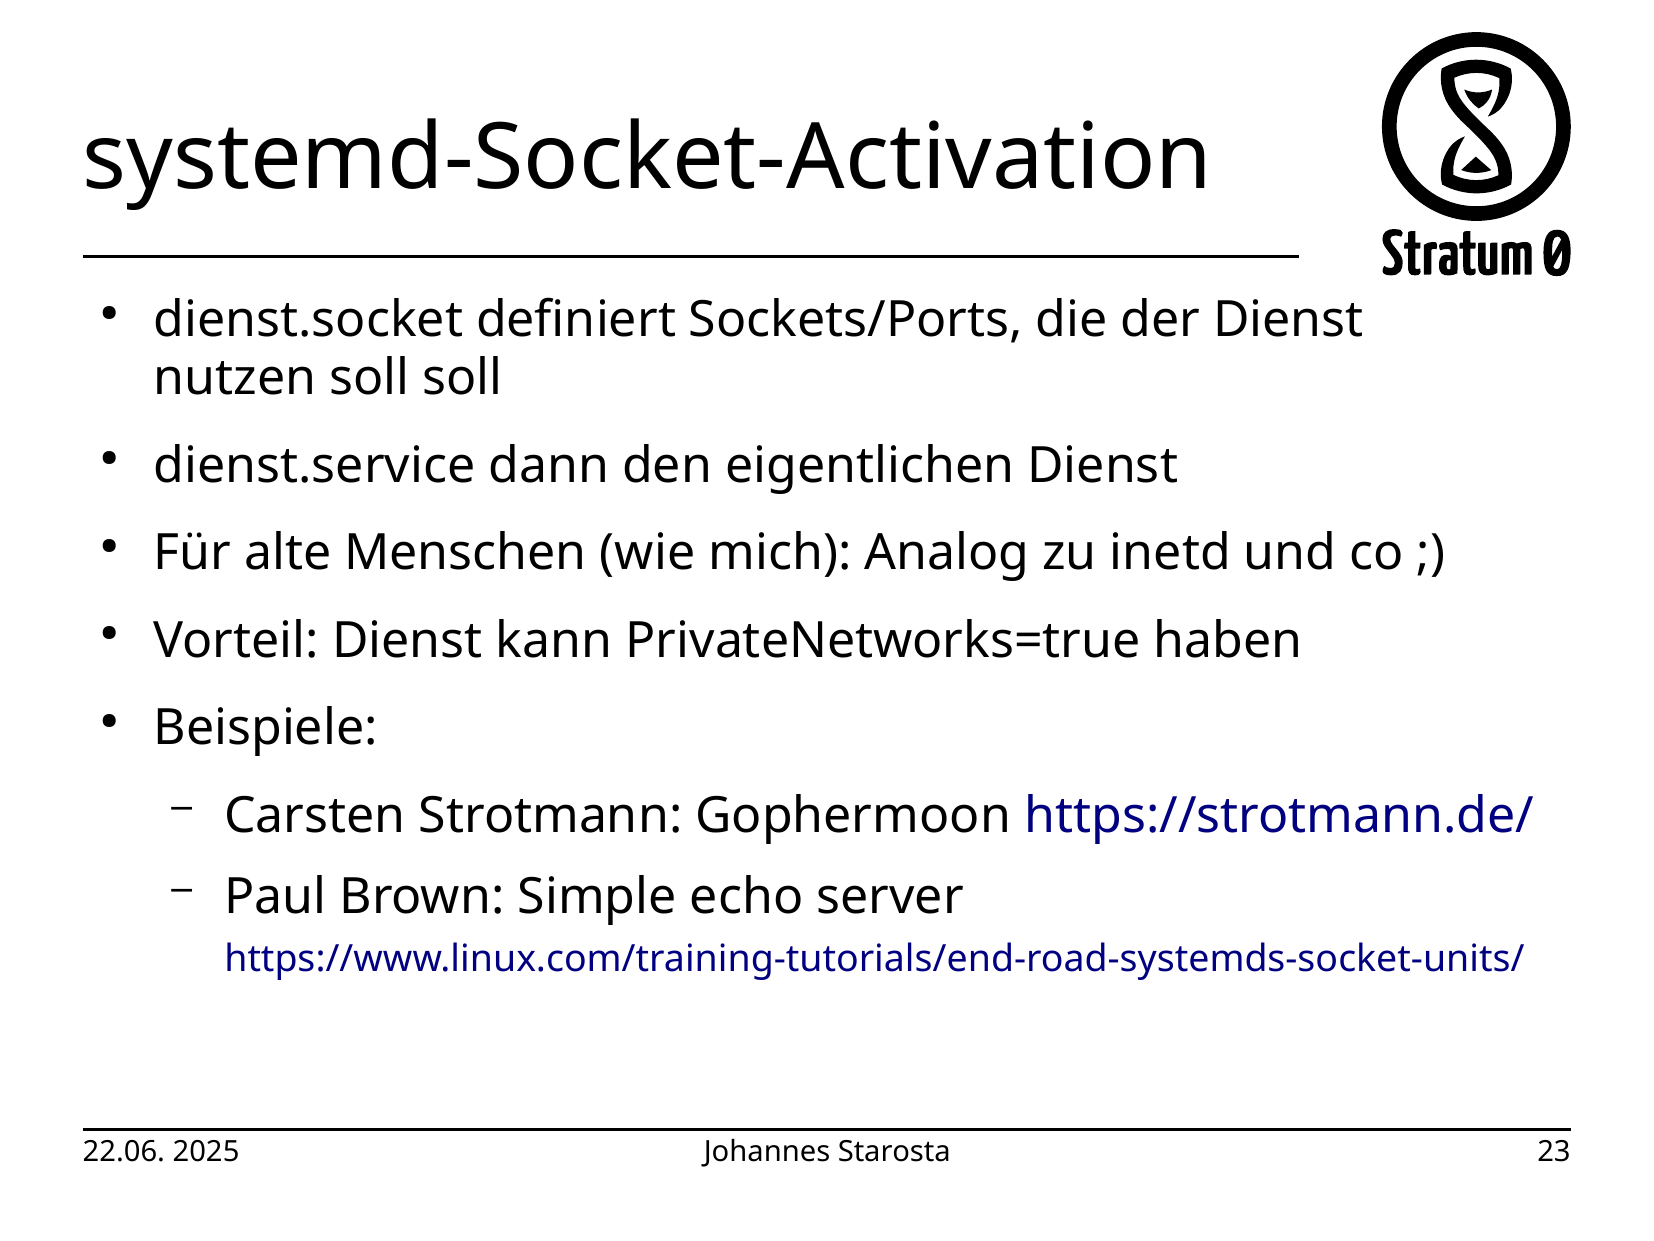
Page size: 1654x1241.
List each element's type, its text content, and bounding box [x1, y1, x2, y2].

title systemd-Socket-Activation [82, 49, 1300, 257]
list dienst.socket definiert Sockets/Ports, die der Dienst nutzen soll soll dienst.service dann den eigentlichen Dienst Für alte Menschen (wie mich): Analog zu inetd und co ;) Vorteil: Dienst kann PrivateNetworks=true haben Beispiele: Carsten Strotmann: Gophermoon https://strotmann.de/ Paul Brown: Simple echo server https://www.linux.com/training-tutorials/end-road-systemds-socket-units/ [82, 290, 1538, 1010]
